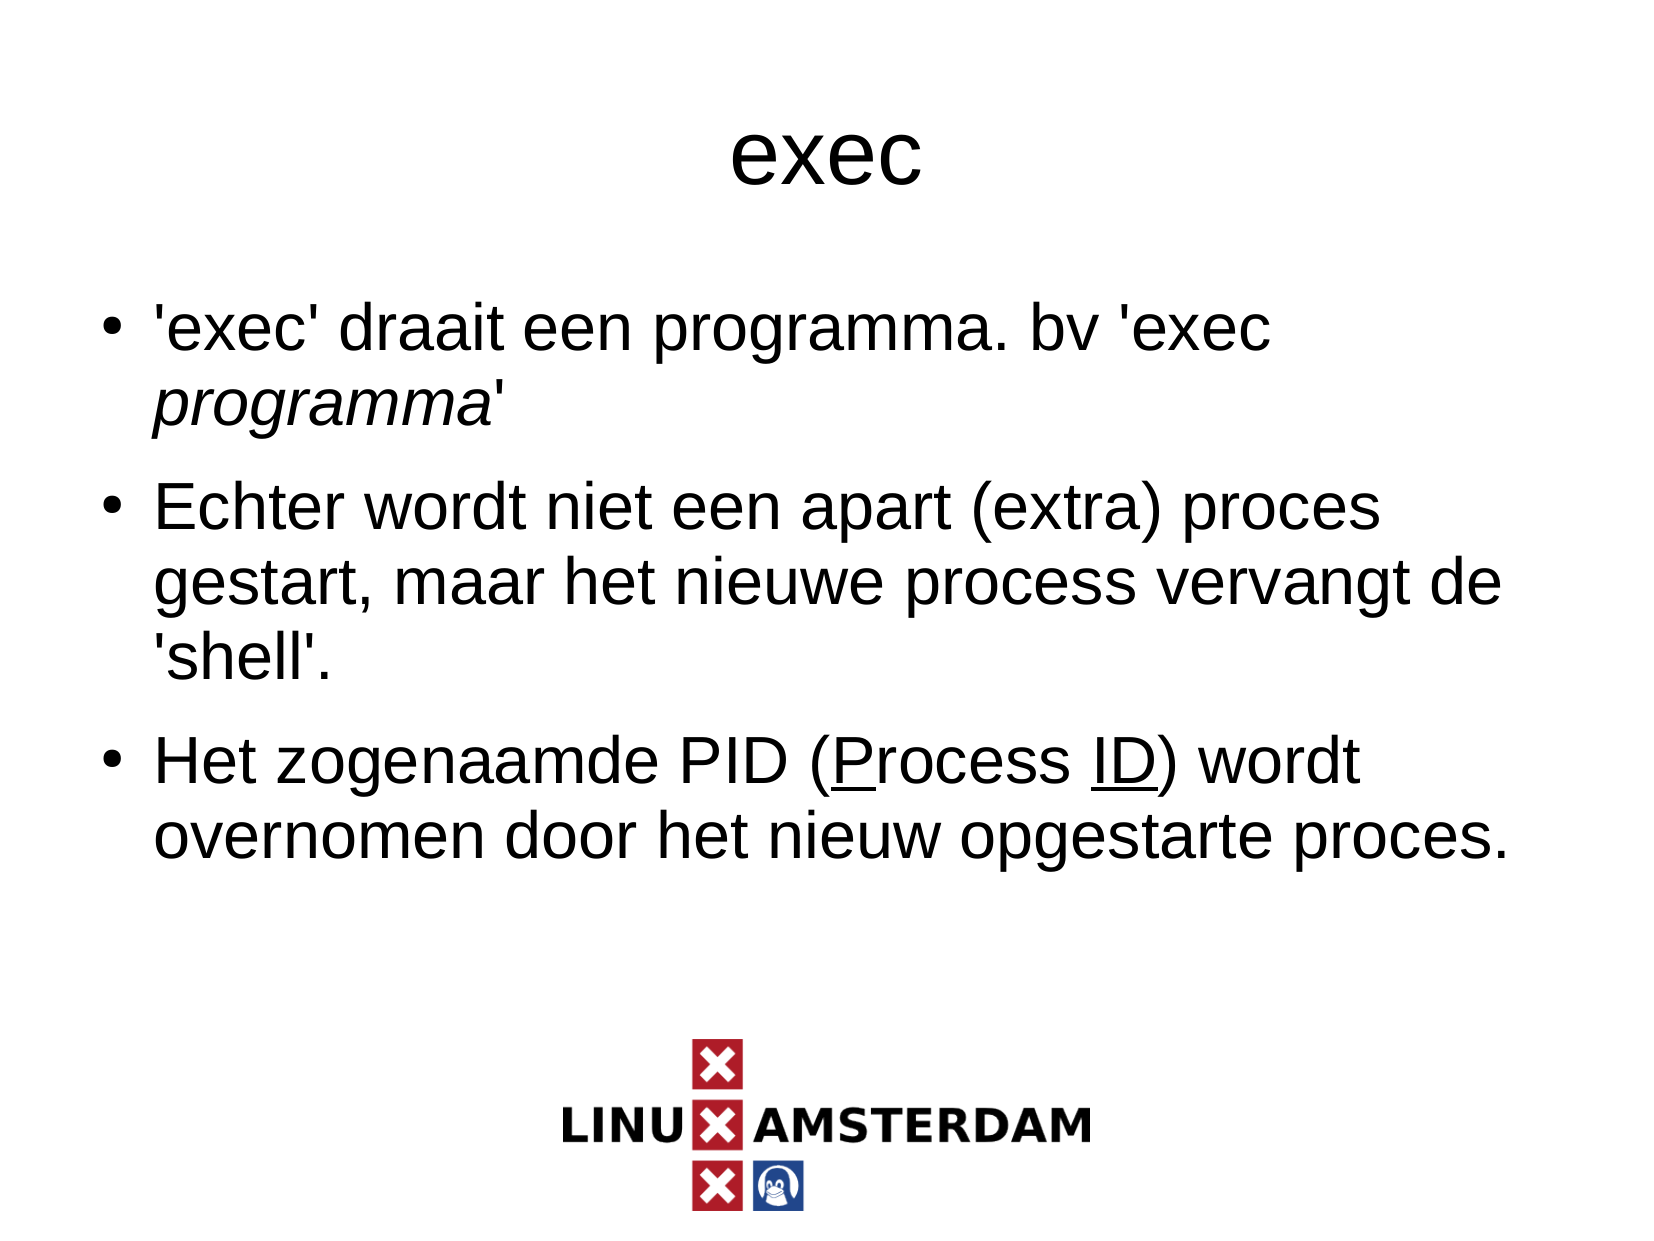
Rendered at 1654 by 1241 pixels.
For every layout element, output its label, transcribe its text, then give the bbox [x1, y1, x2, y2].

picture [563, 1039, 1090, 1211]
list 'exec' draait een programma. bv 'exec programma' Echter wordt niet een apart (extra) proces gestart, maar het nieuwe process vervangt de 'shell'. Het zogenaamde PID (Process ID) wordt overnomen door het nieuw opgestarte proces. [82, 290, 1571, 1010]
title exec [82, 49, 1571, 257]
